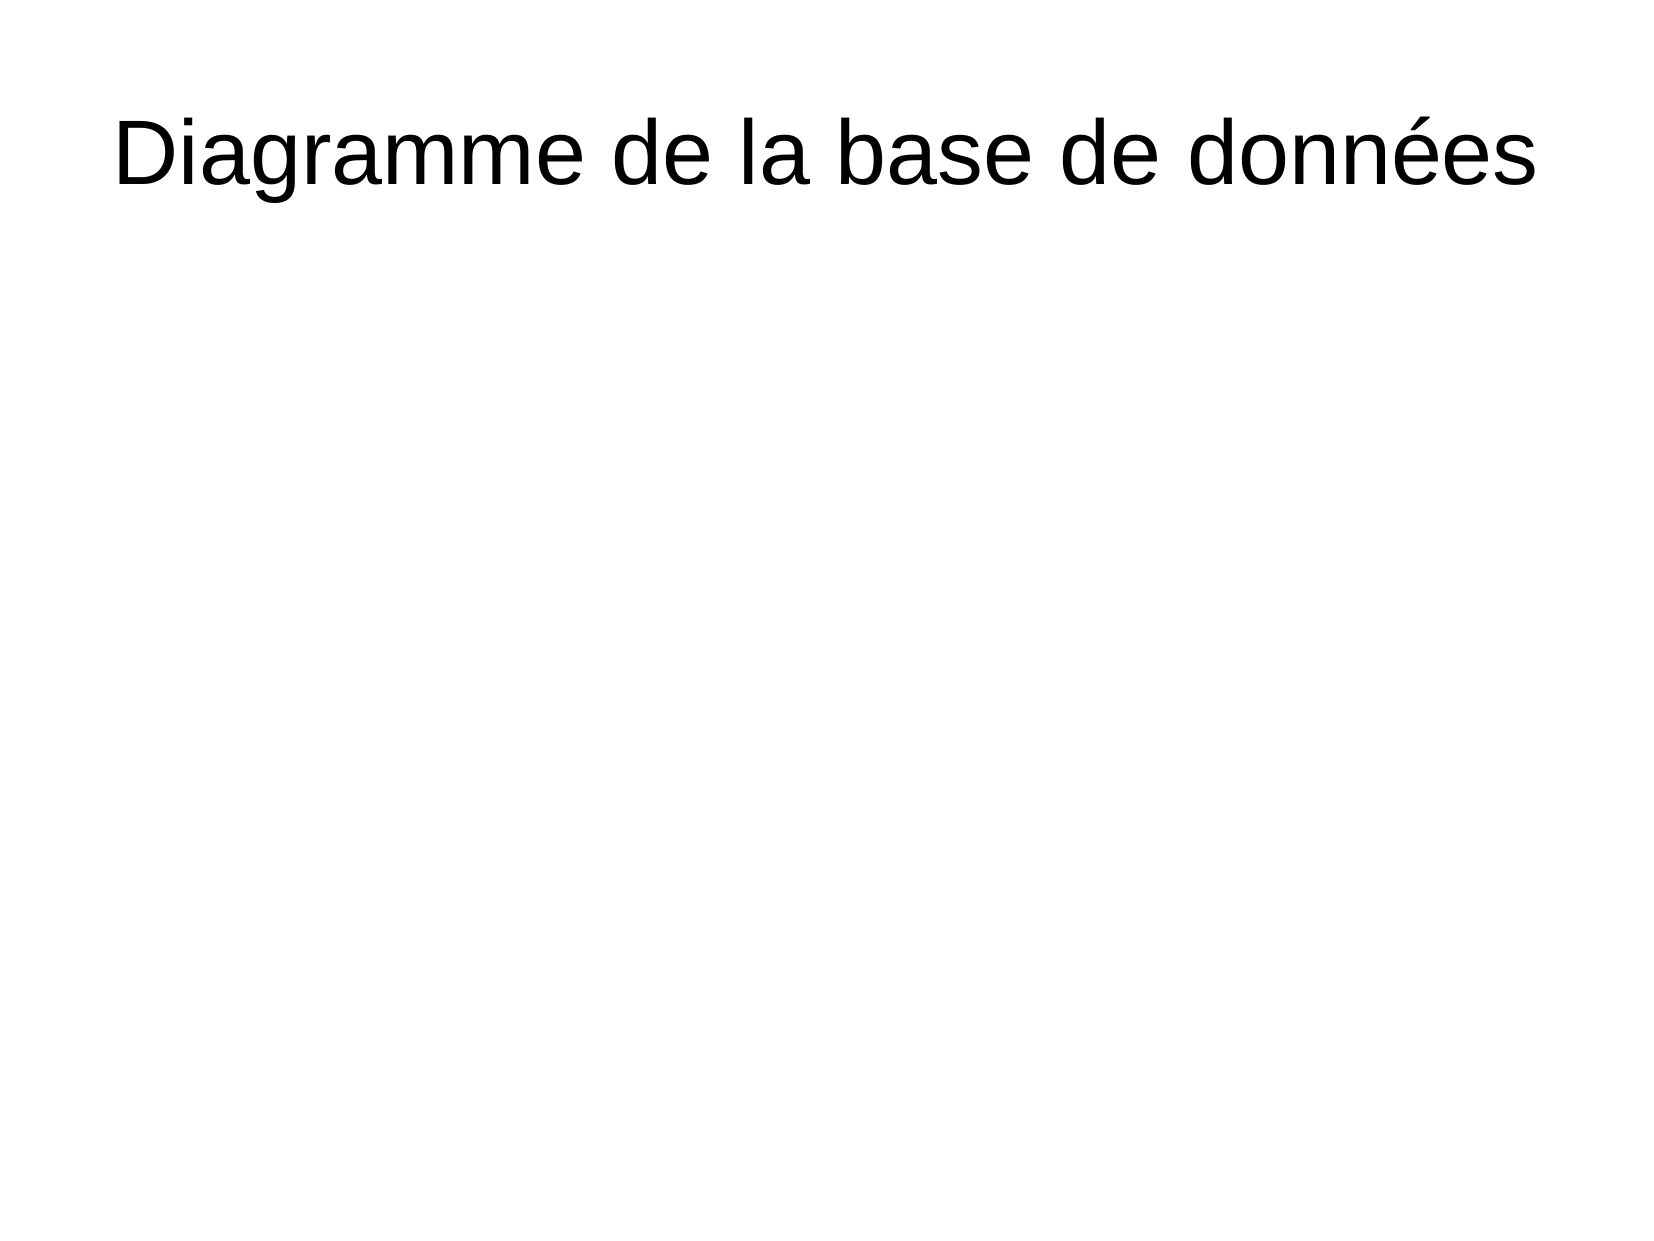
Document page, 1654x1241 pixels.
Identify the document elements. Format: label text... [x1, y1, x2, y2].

title Diagramme de la base de données [82, 49, 1571, 257]
